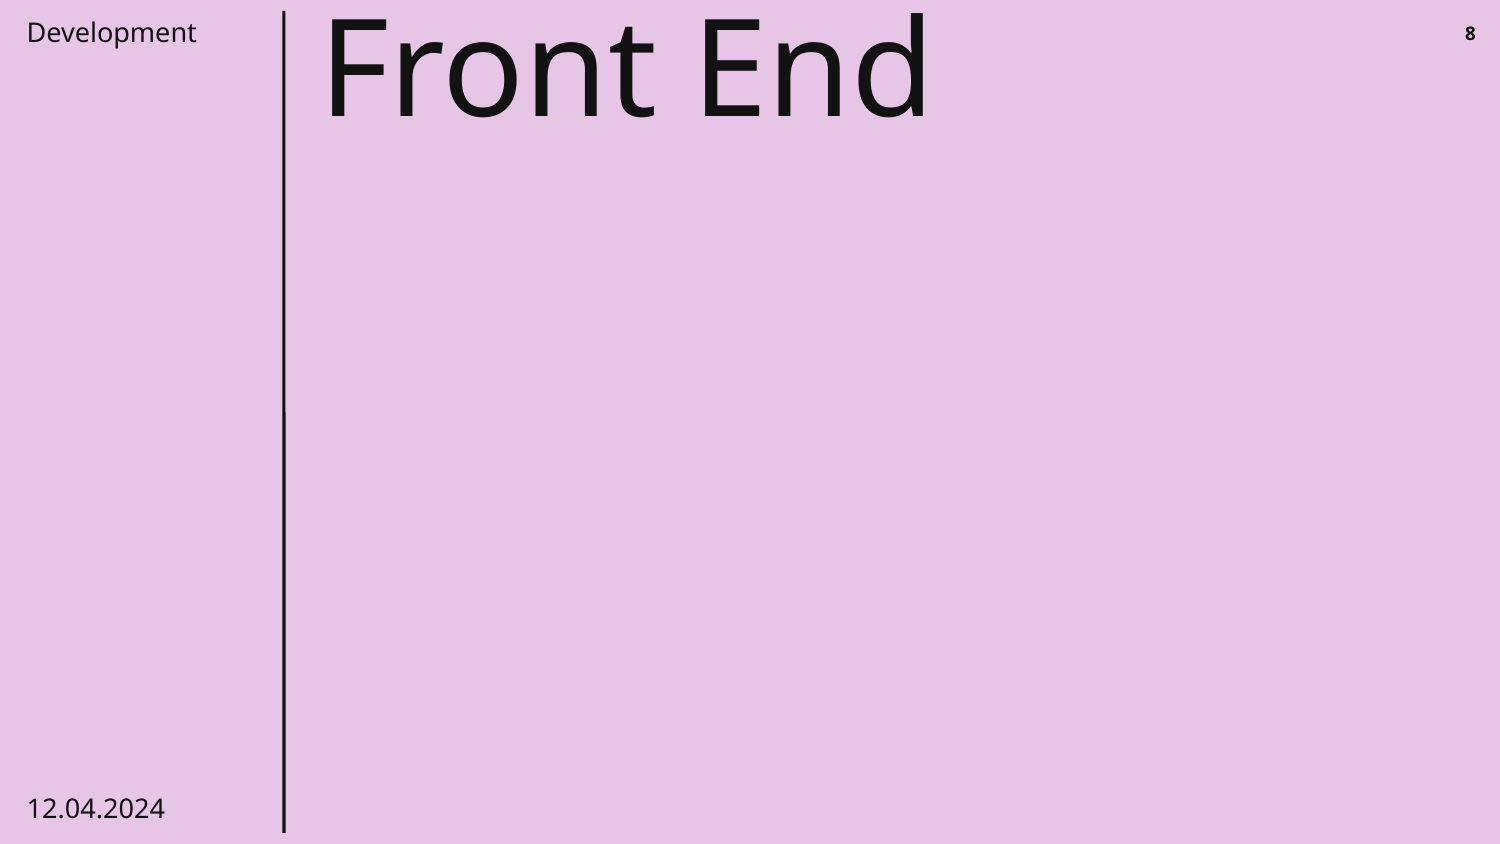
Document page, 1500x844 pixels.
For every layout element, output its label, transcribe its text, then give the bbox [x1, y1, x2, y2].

slide_number <number> [1400, 6, 1491, 72]
list Development [11, 6, 264, 58]
list 12.04.2024 [11, 782, 264, 833]
subtitle Front End [304, 0, 1250, 148]
